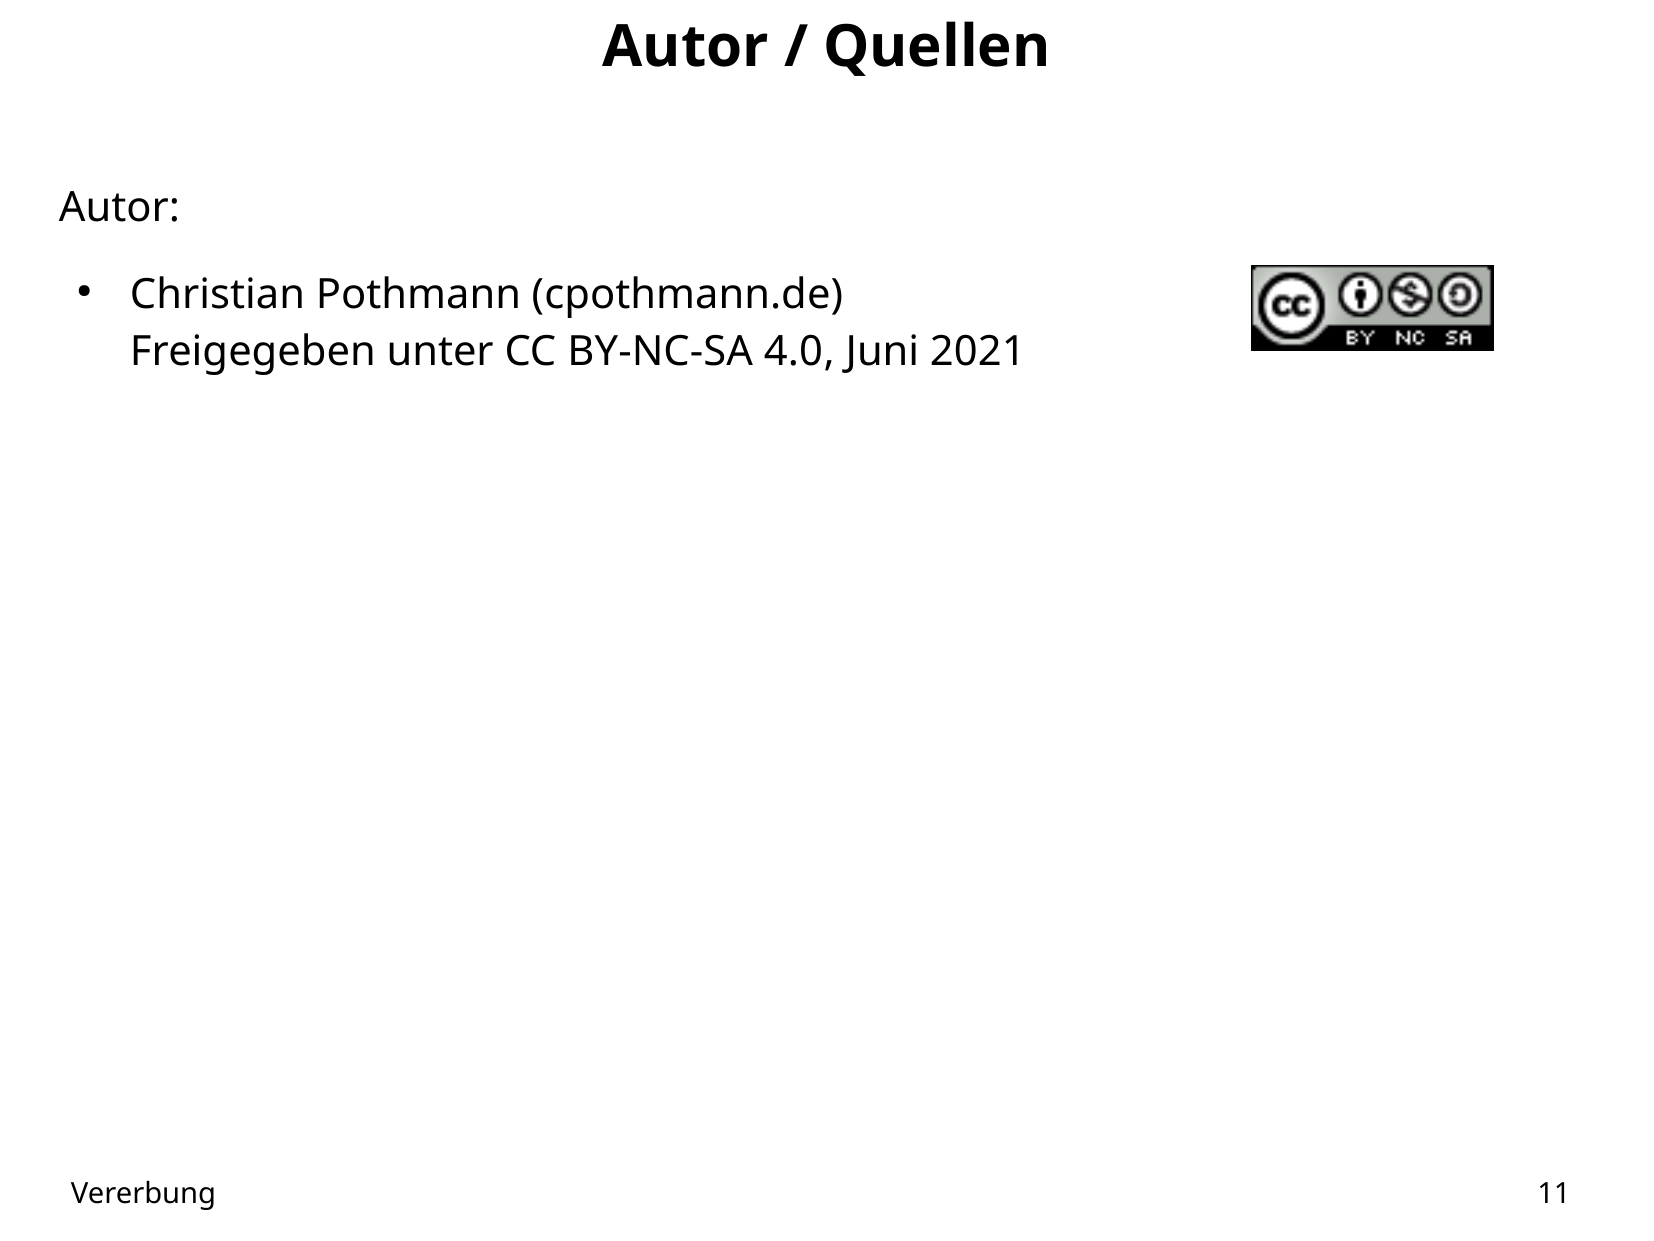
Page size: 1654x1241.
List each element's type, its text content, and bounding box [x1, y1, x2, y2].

list Autor: Christian Pothmann (cpothmann.de) Freigegeben unter CC BY-NC-SA 4.0, Juni 2021 [59, 177, 1583, 1146]
picture [1251, 265, 1494, 351]
title Autor / Quellen [0, 5, 1654, 83]
